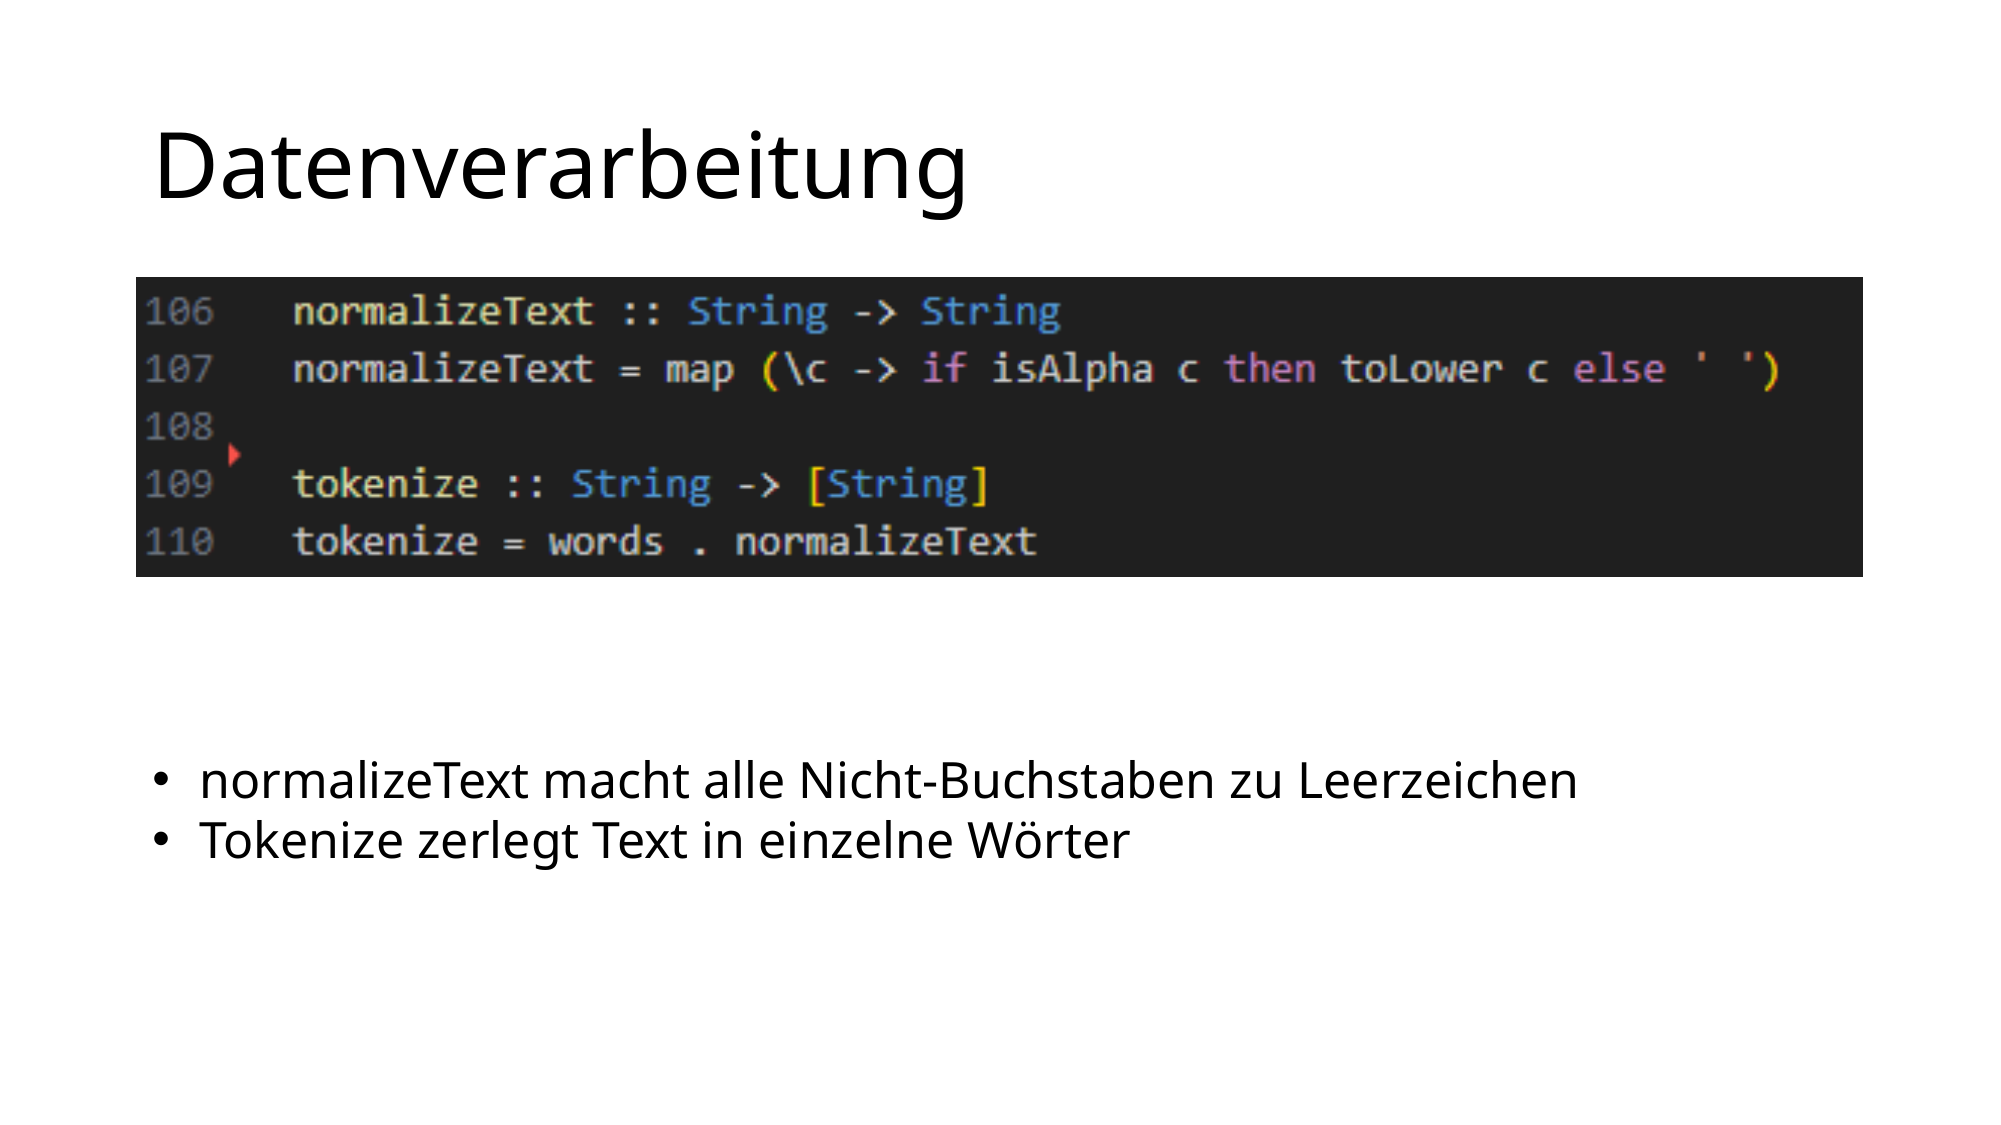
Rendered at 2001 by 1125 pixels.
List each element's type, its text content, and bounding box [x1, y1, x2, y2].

picture [136, 277, 1863, 577]
text_box normalizeText macht alle Nicht-Buchstaben zu Leerzeichen Tokenize zerlegt Text in einzelne Wörter [137, 741, 1705, 878]
title Datenverarbeitung [137, 59, 1863, 277]
